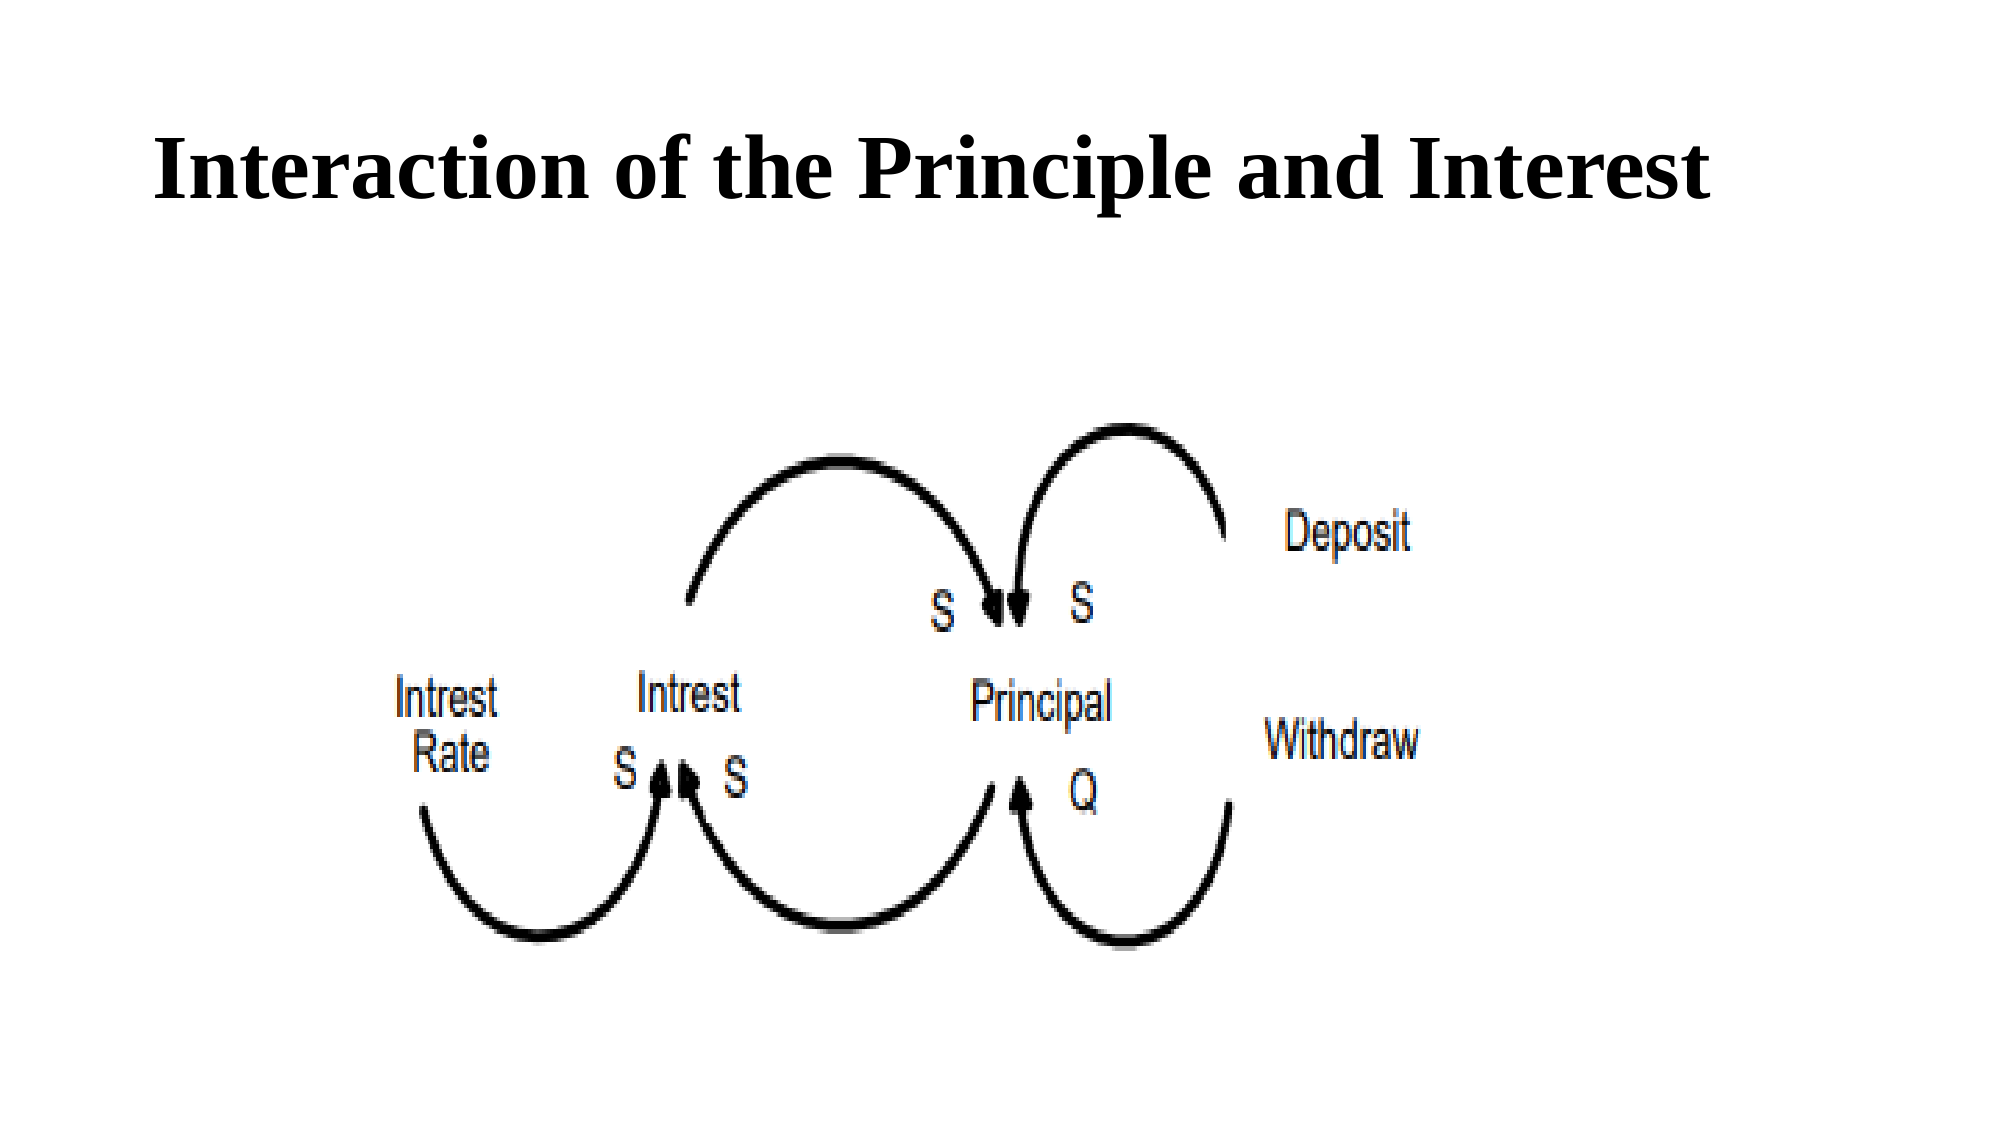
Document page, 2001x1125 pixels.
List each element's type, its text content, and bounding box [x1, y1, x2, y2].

title Interaction of the Principle and Interest [137, 59, 1863, 278]
picture [389, 378, 1442, 956]
